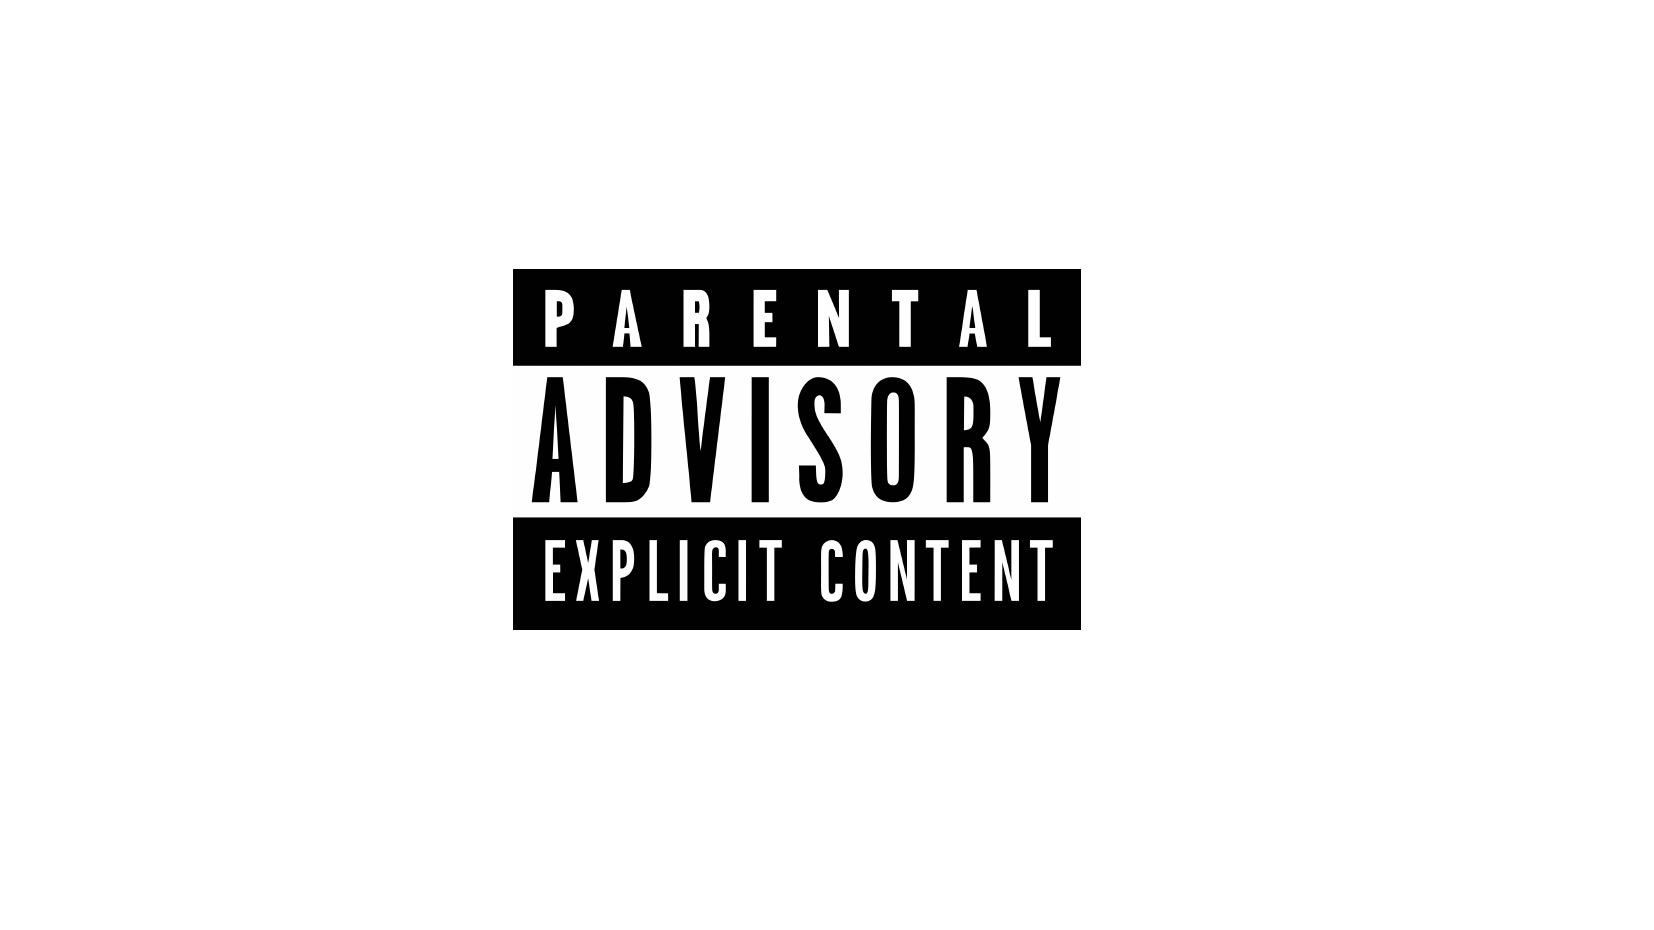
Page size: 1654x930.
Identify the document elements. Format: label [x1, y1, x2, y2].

picture [513, 269, 1081, 631]
